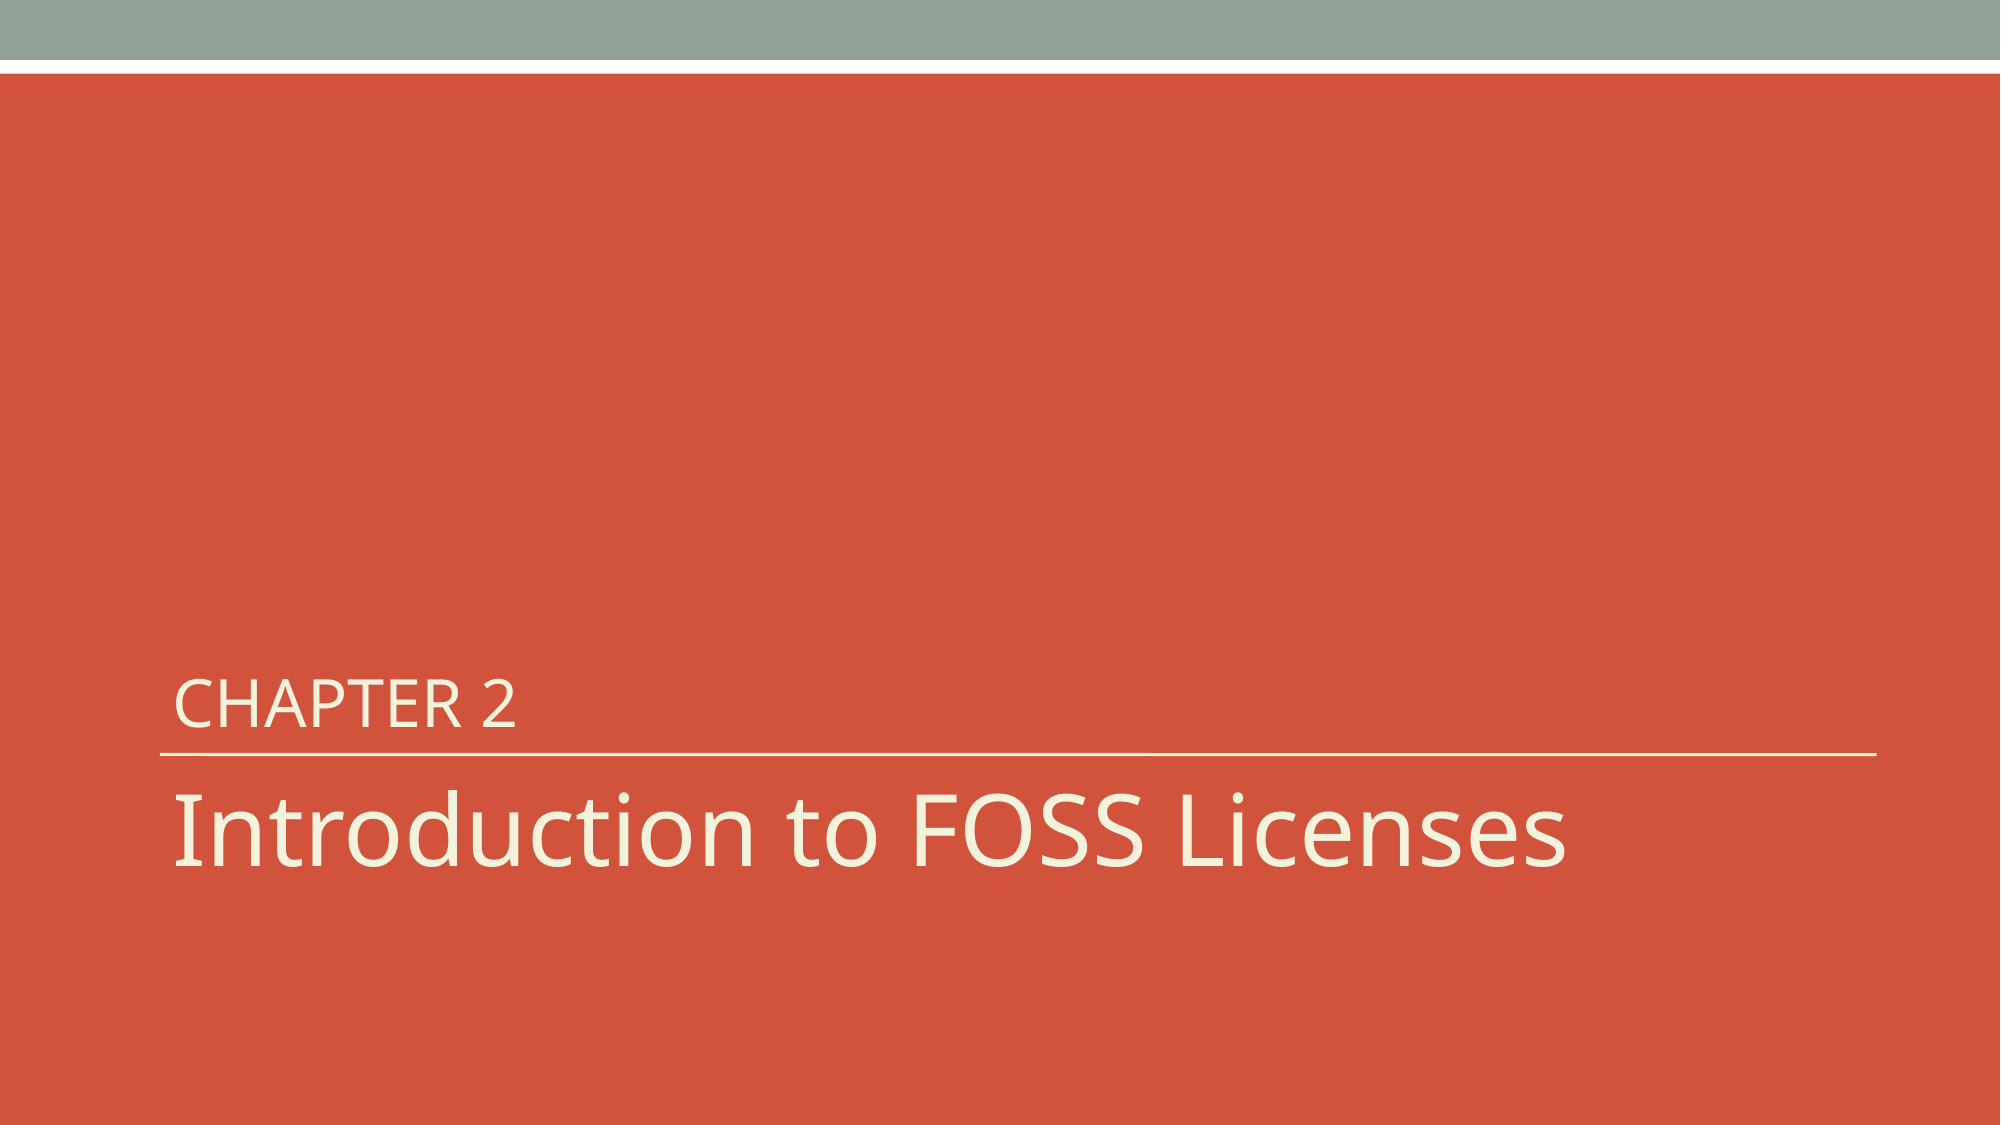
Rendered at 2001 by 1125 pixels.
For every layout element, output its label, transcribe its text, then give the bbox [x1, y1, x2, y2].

list Introduction to FOSS Licenses [157, 758, 1858, 1006]
title CHAPTER 2 [157, 387, 1858, 749]
